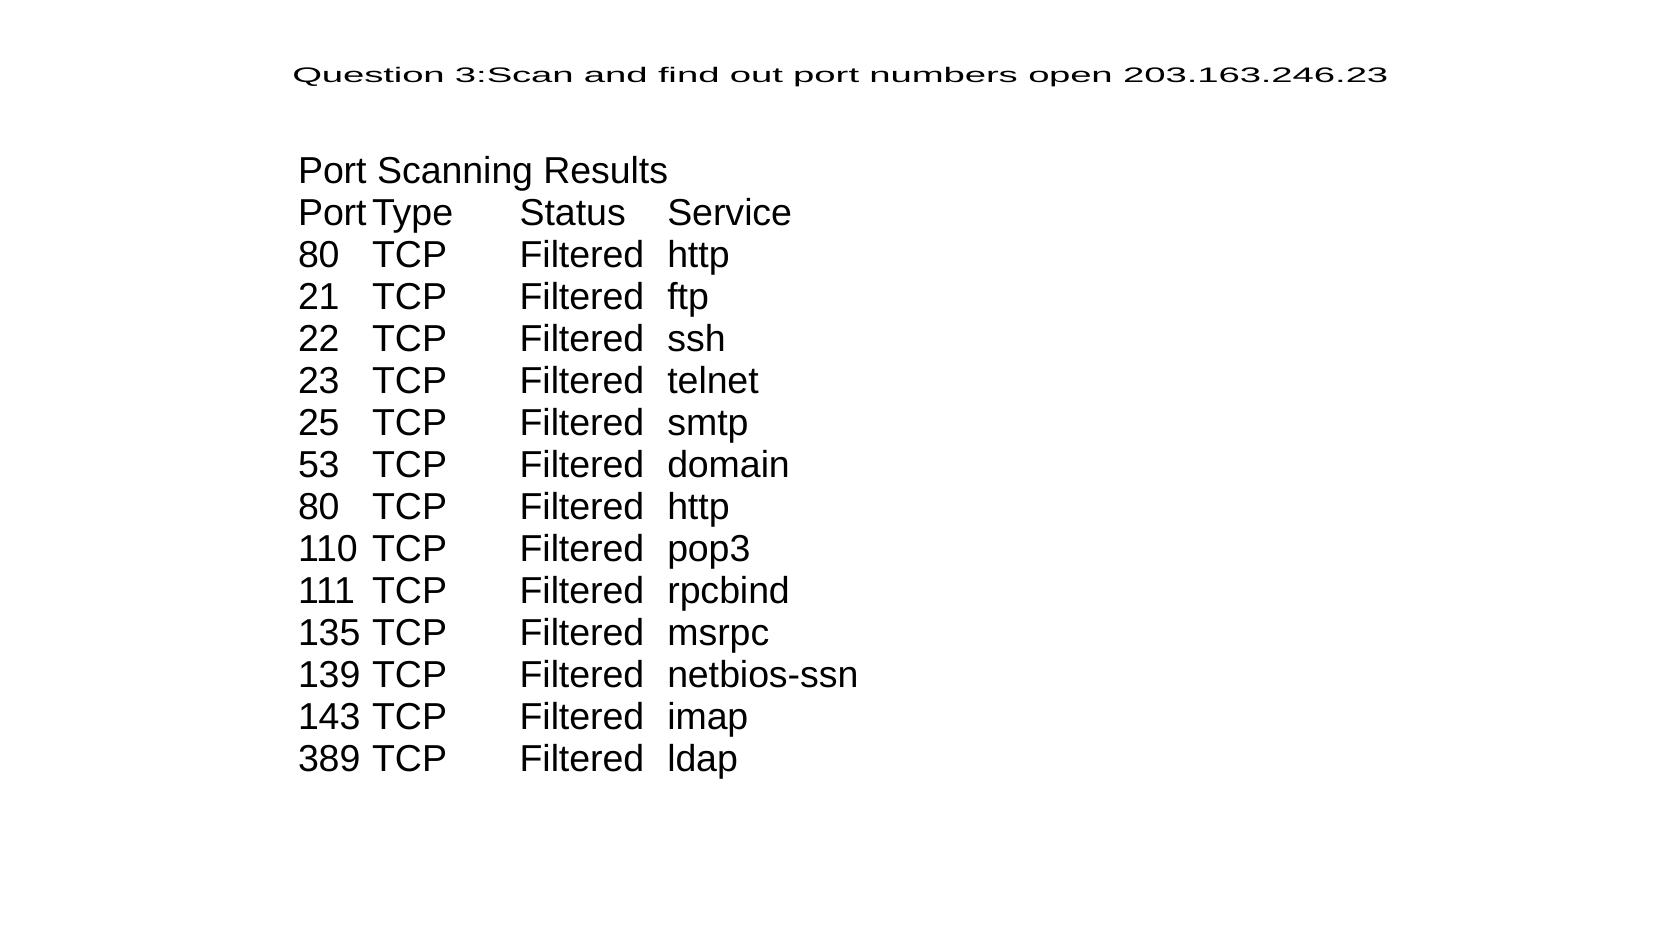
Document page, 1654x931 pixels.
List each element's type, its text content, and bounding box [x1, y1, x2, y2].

text_box Port Scanning Results Port Type Status Service 80 TCP Filtered http 21 TCP Filtered ftp 22 TCP Filtered ssh 23 TCP Filtered telnet 25 TCP Filtered smtp 53 TCP Filtered domain 80 TCP Filtered http 110 TCP Filtered pop3 111 TCP Filtered rpcbind 135 TCP Filtered msrpc 139 TCP Filtered netbios-ssn 143 TCP Filtered imap 389 TCP Filtered ldap [283, 142, 1453, 827]
text_box Question 3:Scan and find out port numbers open 203.163.246.23 [283, 56, 1406, 95]
